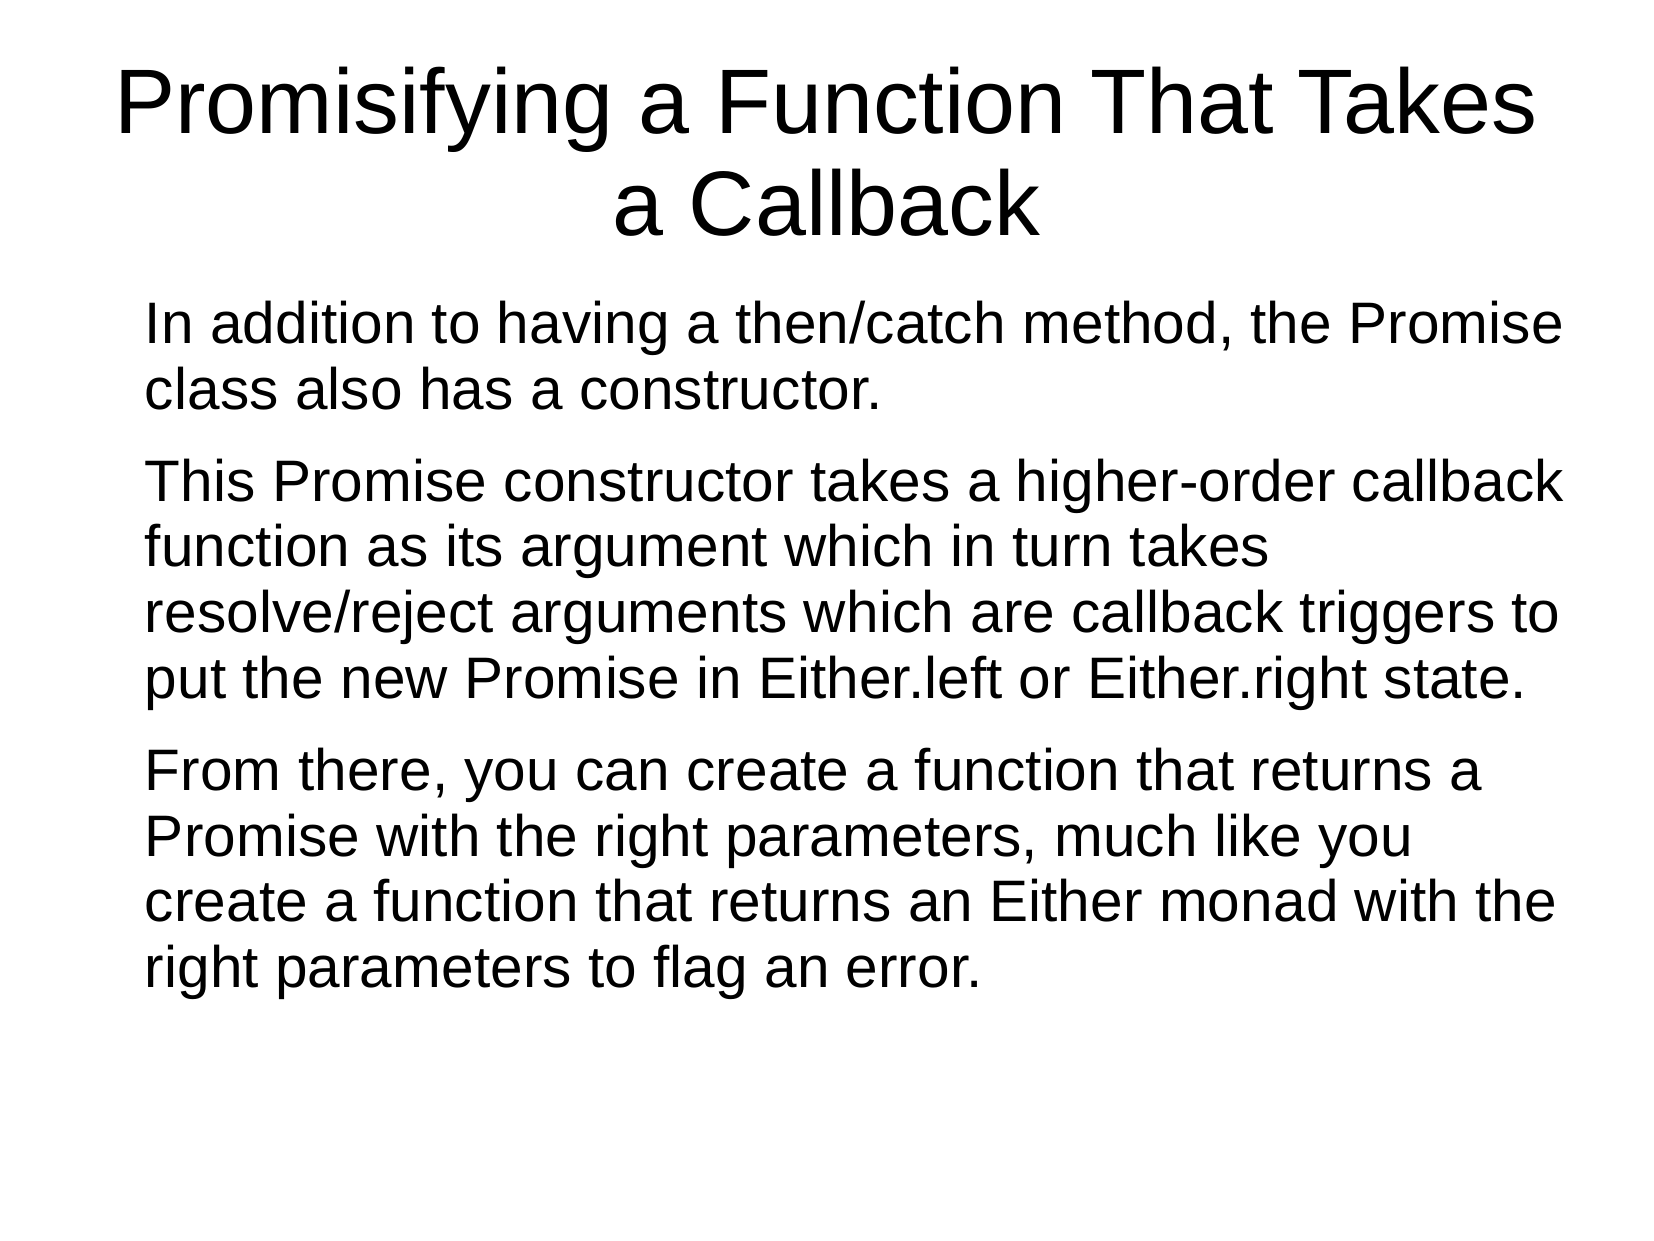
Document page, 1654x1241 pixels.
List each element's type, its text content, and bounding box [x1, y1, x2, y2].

title Promisifying a Function That Takes a Callback [82, 49, 1571, 257]
list In addition to having a then/catch method, the Promise class also has a constructor. This Promise constructor takes a higher-order callback function as its argument which in turn takes resolve/reject arguments which are callback triggers to put the new Promise in Either.left or Either.right state. From there, you can create a function that returns a Promise with the right parameters, much like you create a function that returns an Either monad with the right parameters to flag an error. [82, 290, 1571, 1010]
